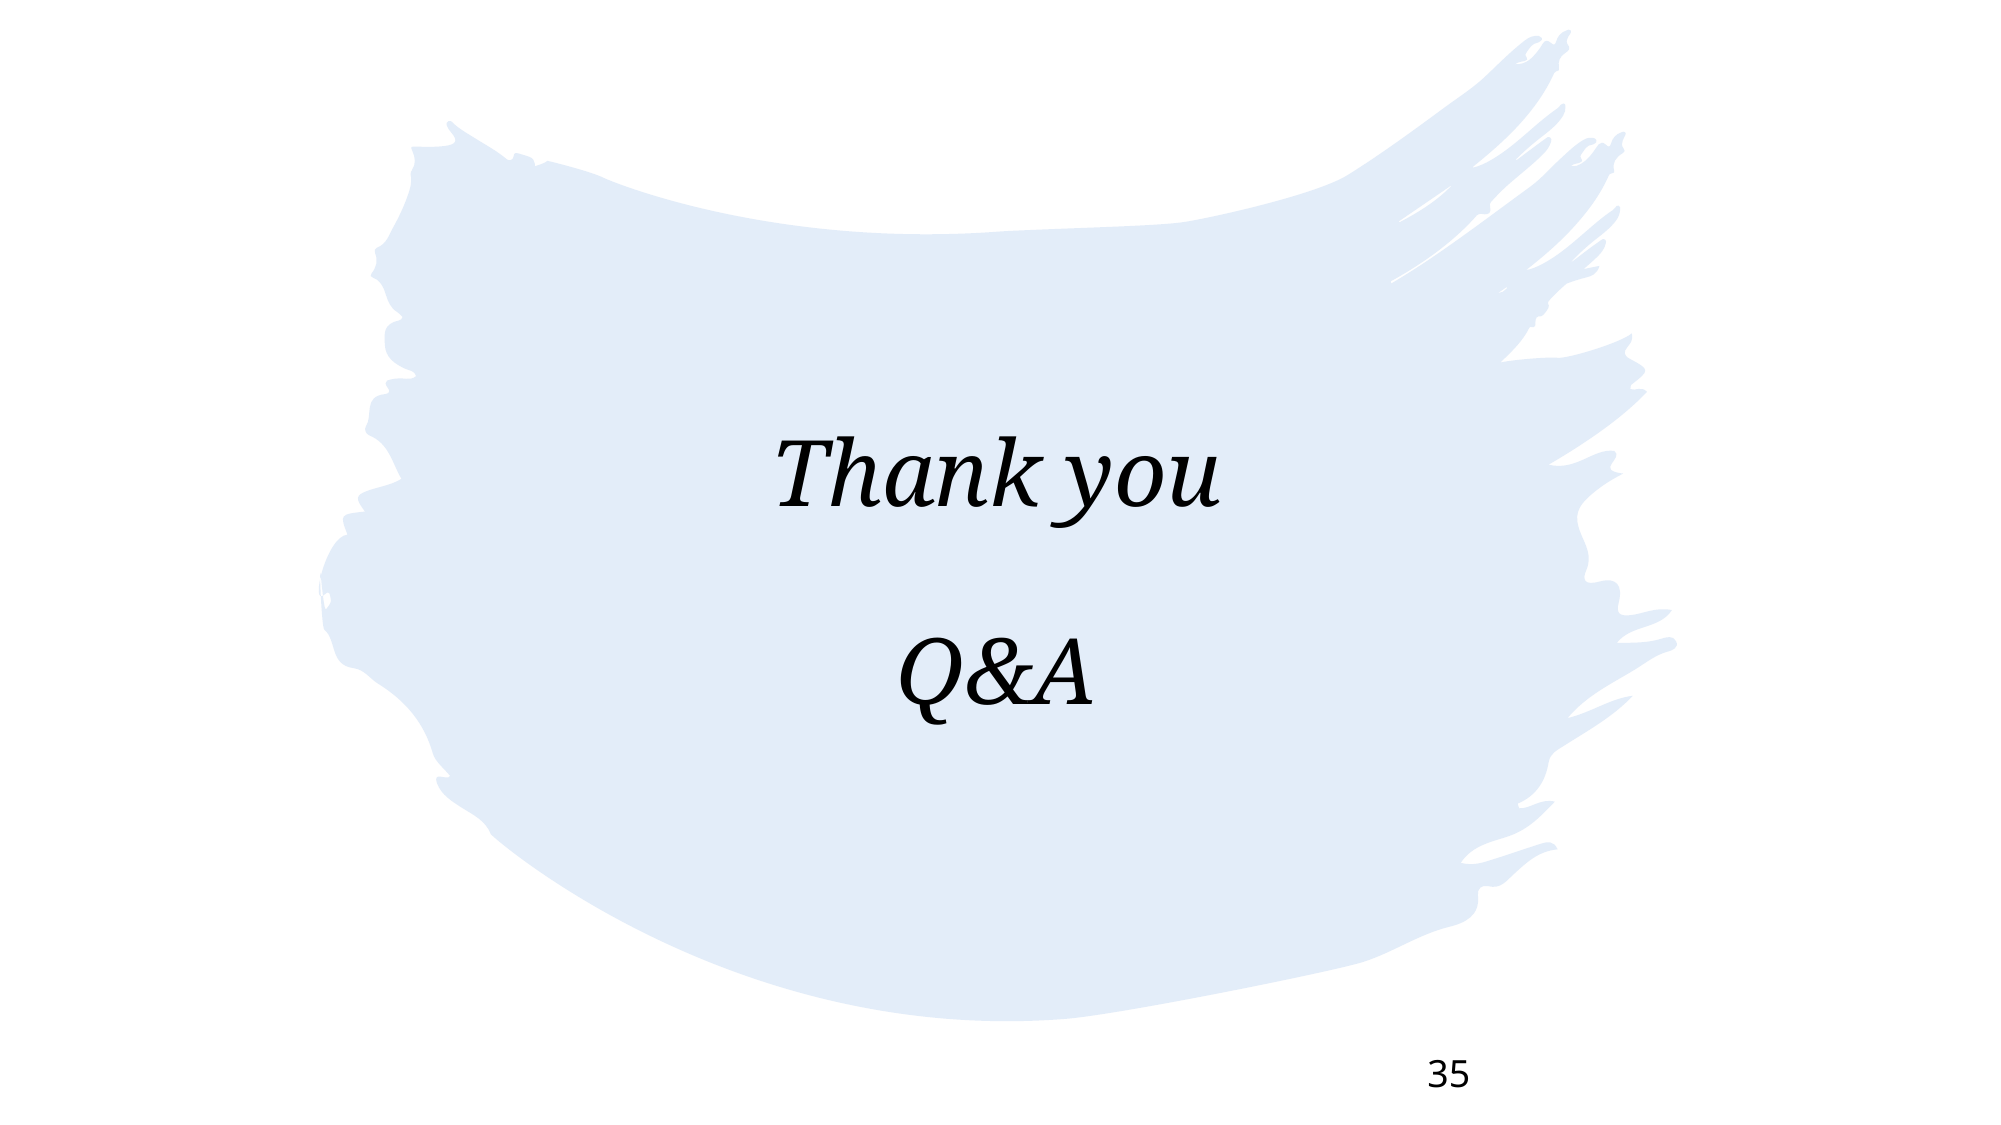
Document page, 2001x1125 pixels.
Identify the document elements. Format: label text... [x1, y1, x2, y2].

slide_number <number> [1412, 1042, 1863, 1103]
title Thank you Q&A [463, 420, 1531, 747]
